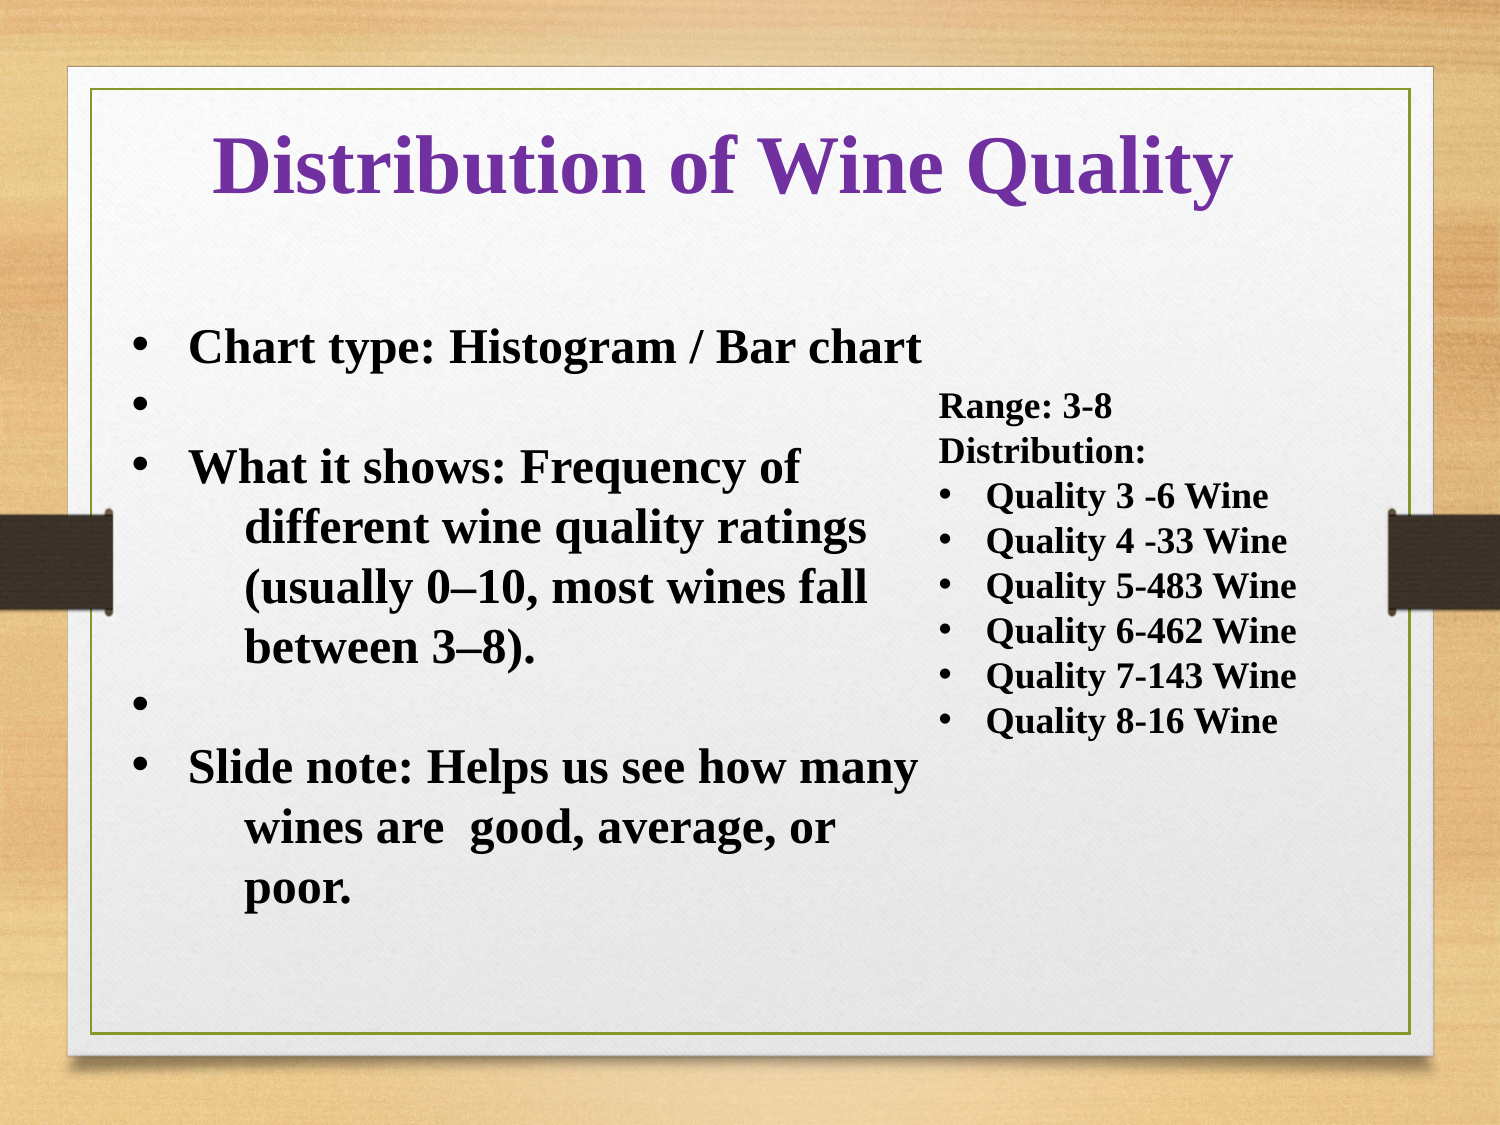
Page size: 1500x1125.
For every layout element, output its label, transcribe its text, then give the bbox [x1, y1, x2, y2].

picture [0, 0, 1500, 1125]
text_box Range: 3-8 Distribution: Quality 3 -6 Wine Quality 4 -33 Wine Quality 5-483 Wine Quality 6-462 Wine Quality 7-143 Wine Quality 8-16 Wine [923, 373, 1384, 798]
text_box Distribution of Wine Quality [197, 102, 1377, 219]
text_box Chart type: Histogram / Bar chart What it shows: Frequency of different wine quality ratings (usually 0–10, most wines fall between 3–8). Slide note: Helps us see how many wines are good, average, or poor. [116, 305, 953, 921]
